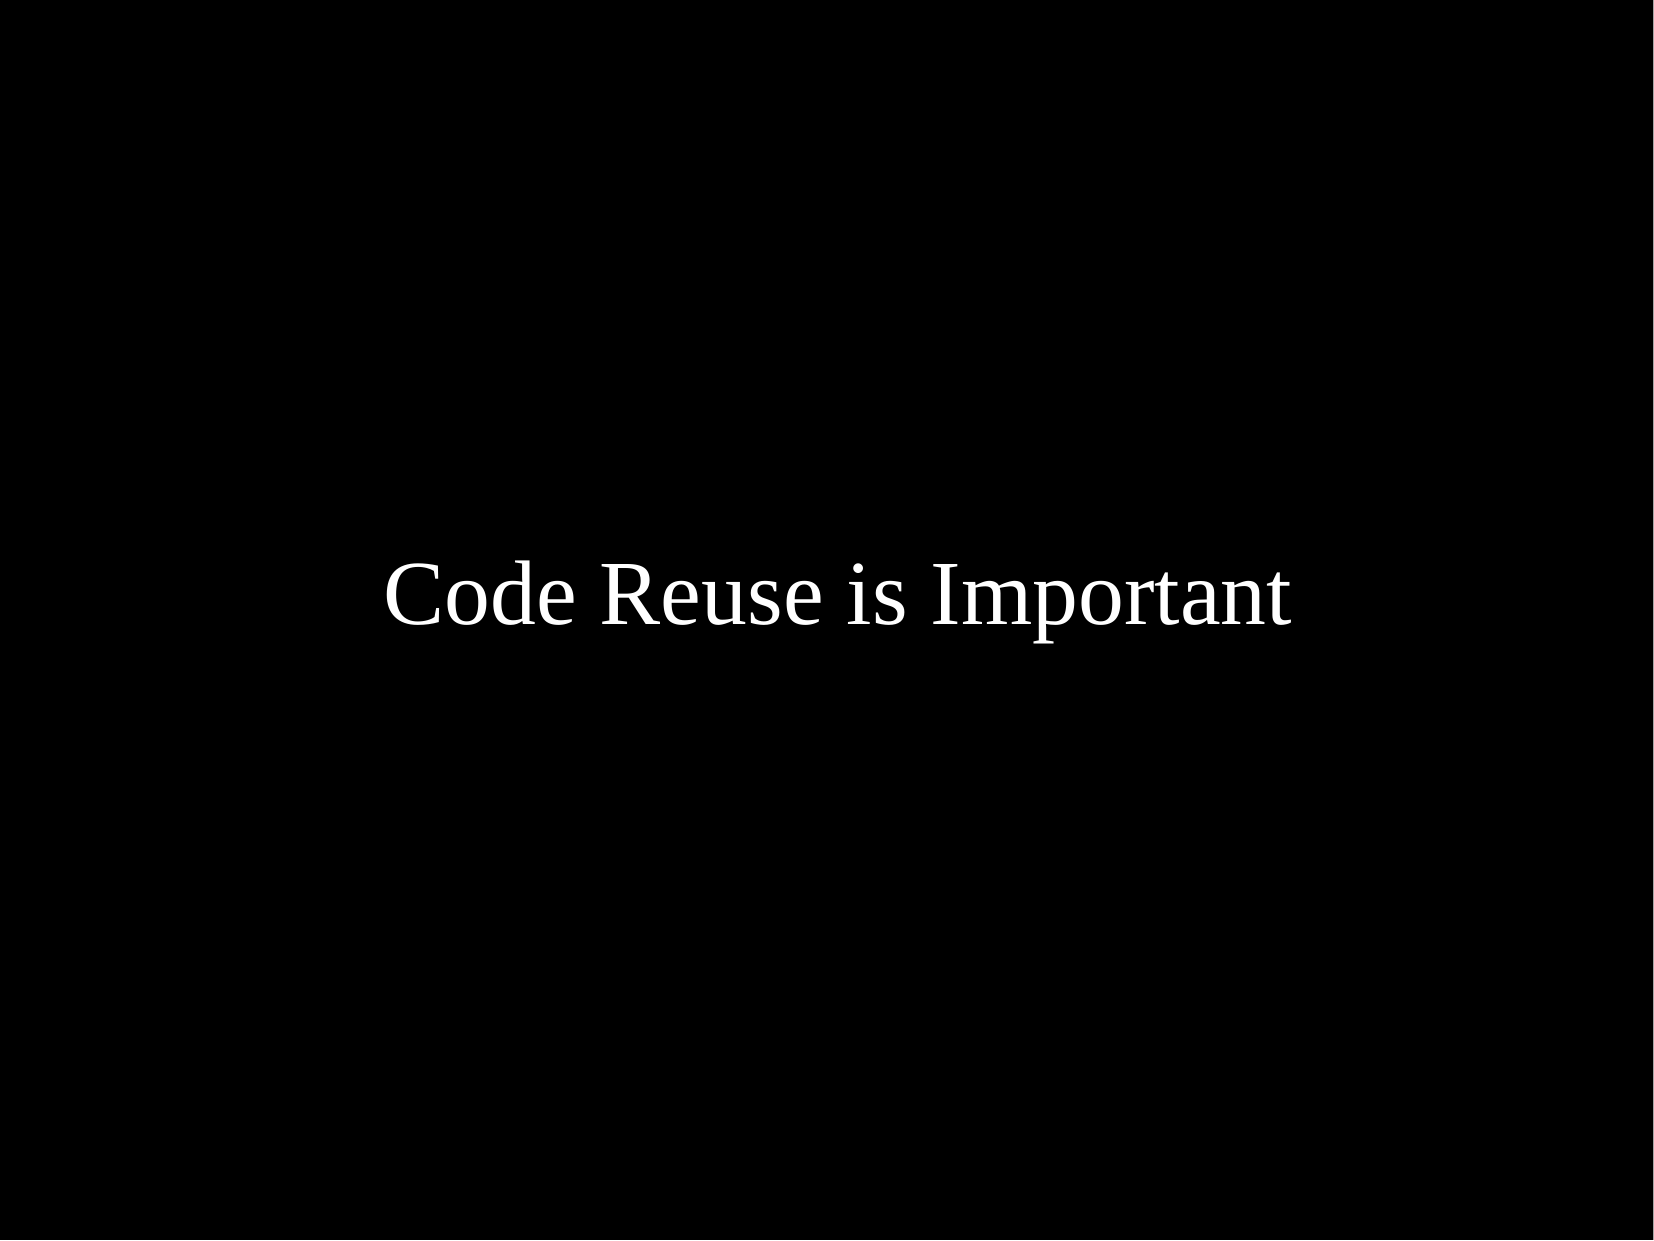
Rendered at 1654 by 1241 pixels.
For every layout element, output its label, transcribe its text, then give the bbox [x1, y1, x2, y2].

title Code Reuse is Important [94, 489, 1583, 697]
